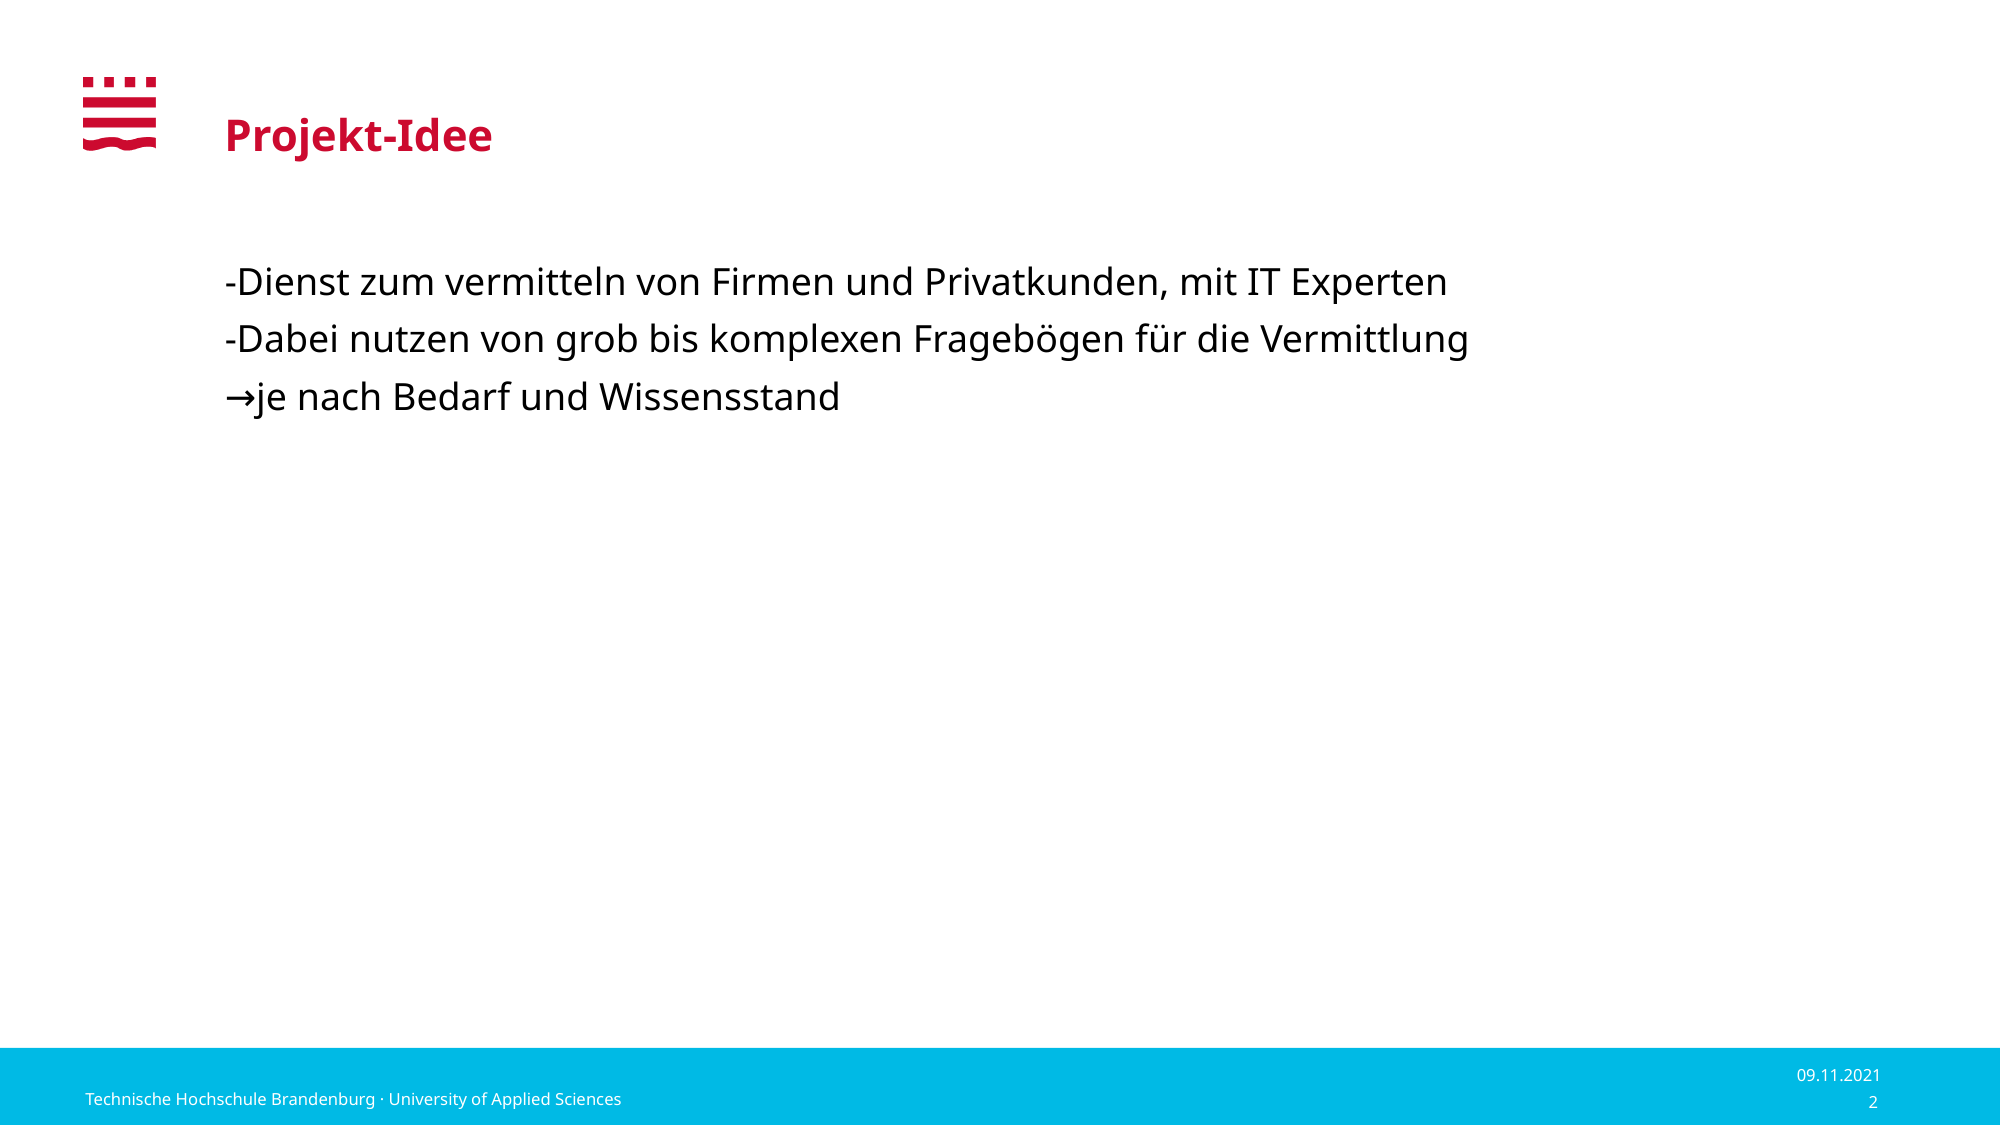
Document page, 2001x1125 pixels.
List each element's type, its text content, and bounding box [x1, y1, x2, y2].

title Projekt-Idee [209, 100, 1882, 213]
slide_number 09.11.2021 [1652, 1057, 1897, 1118]
list -Dienst zum vermitteln von Firmen und Privatkunden, mit IT Experten -Dabei nutzen von grob bis komplexen Fragebögen für die Vermittlung →je nach Bedarf und Wissensstand [209, 245, 1882, 947]
picture [34, 28, 380, 199]
